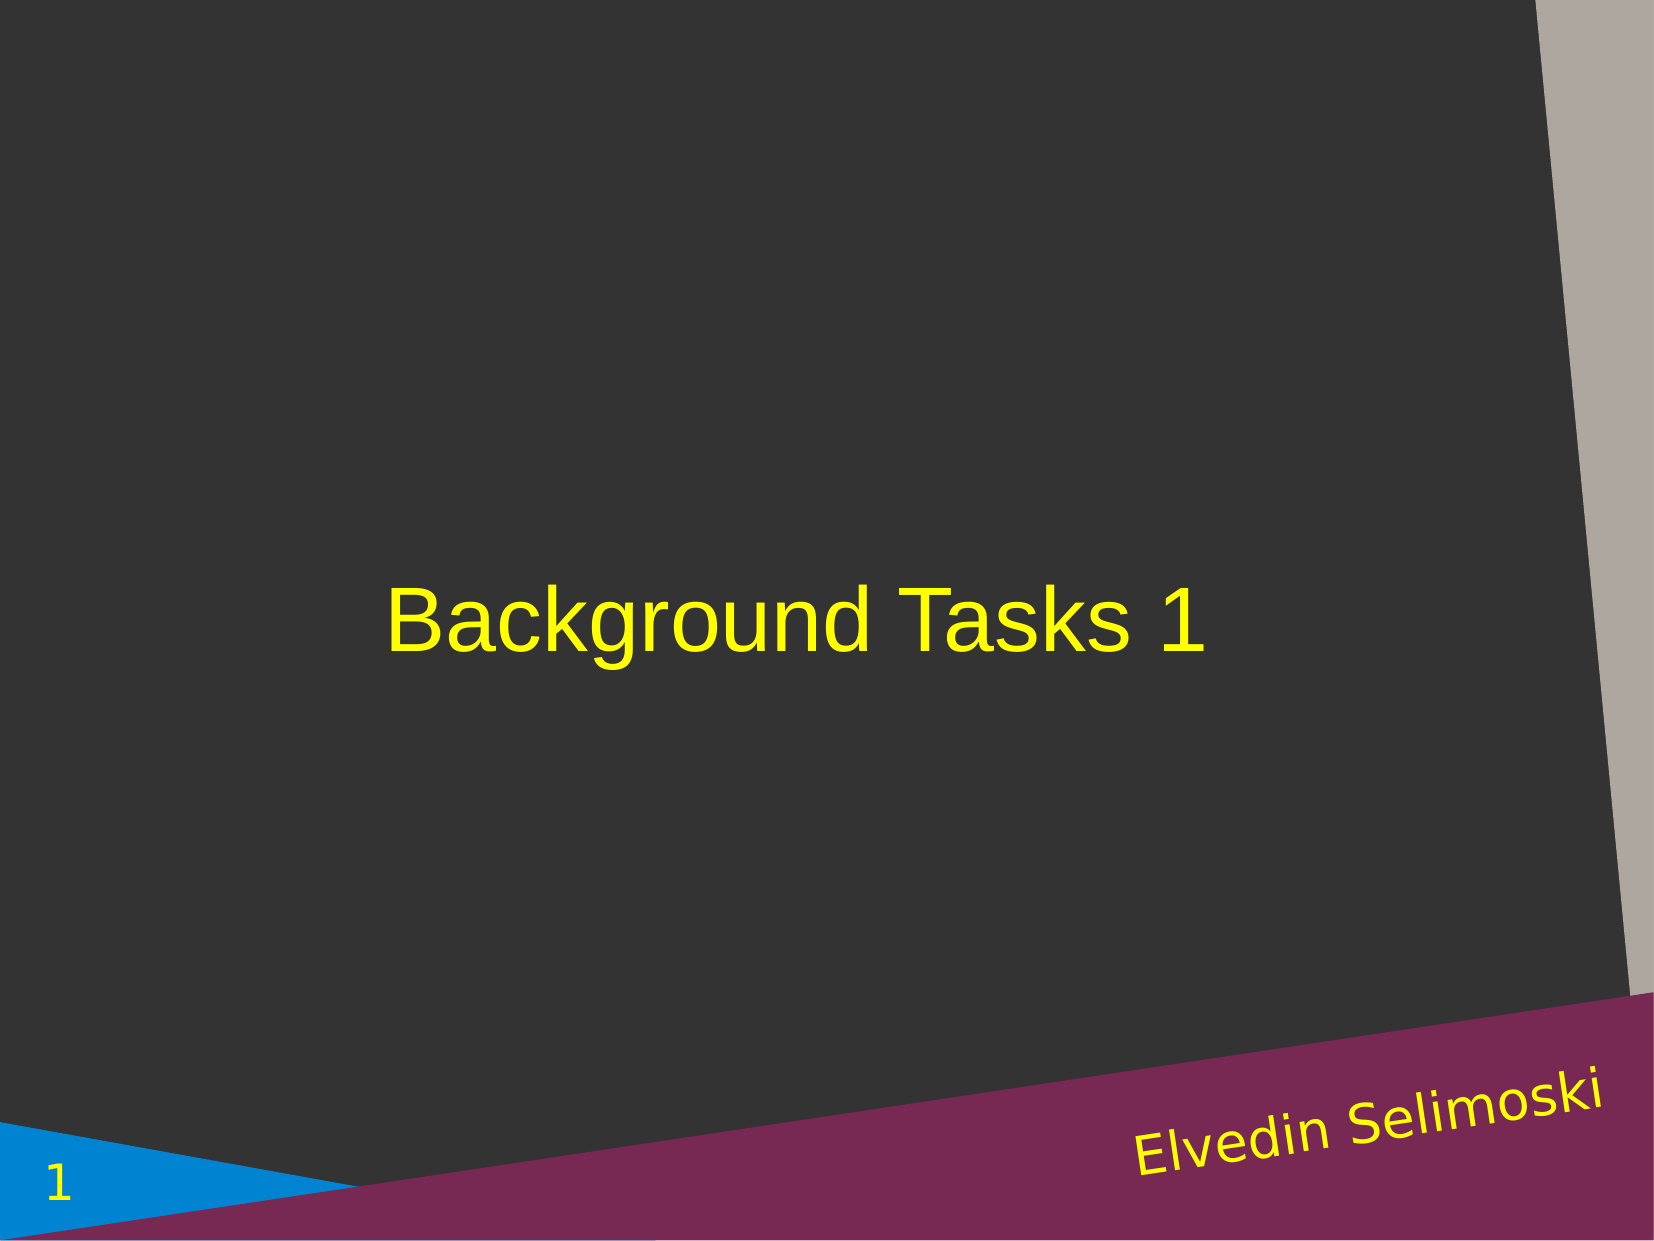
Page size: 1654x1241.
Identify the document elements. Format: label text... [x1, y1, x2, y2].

title Background Tasks 1 [53, 407, 1542, 833]
text_box Elvedin Selimoski [1052, 1015, 1629, 1239]
